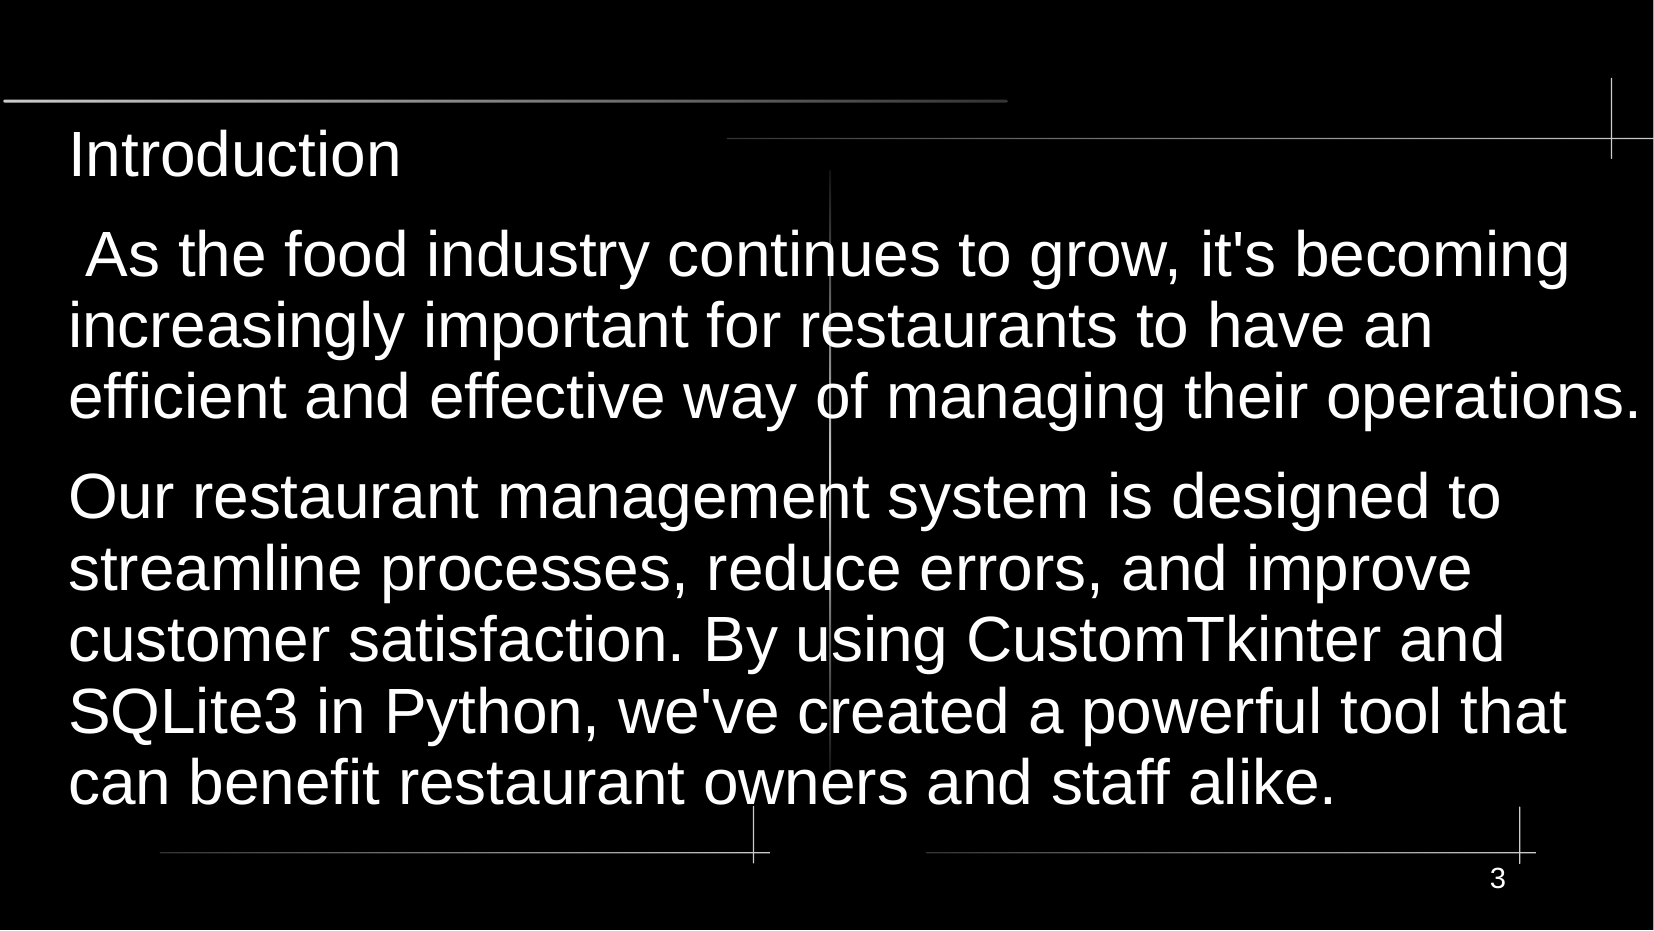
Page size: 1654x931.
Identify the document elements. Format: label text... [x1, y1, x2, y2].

list Introduction As the food industry continues to grow, it's becoming increasingly important for restaurants to have an efficient and effective way of managing their operations. Our restaurant management system is designed to streamline processes, reduce errors, and improve customer satisfaction. By using CustomTkinter and SQLite3 in Python, we've created a powerful tool that can benefit restaurant owners and staff alike. [0, 118, 1654, 827]
